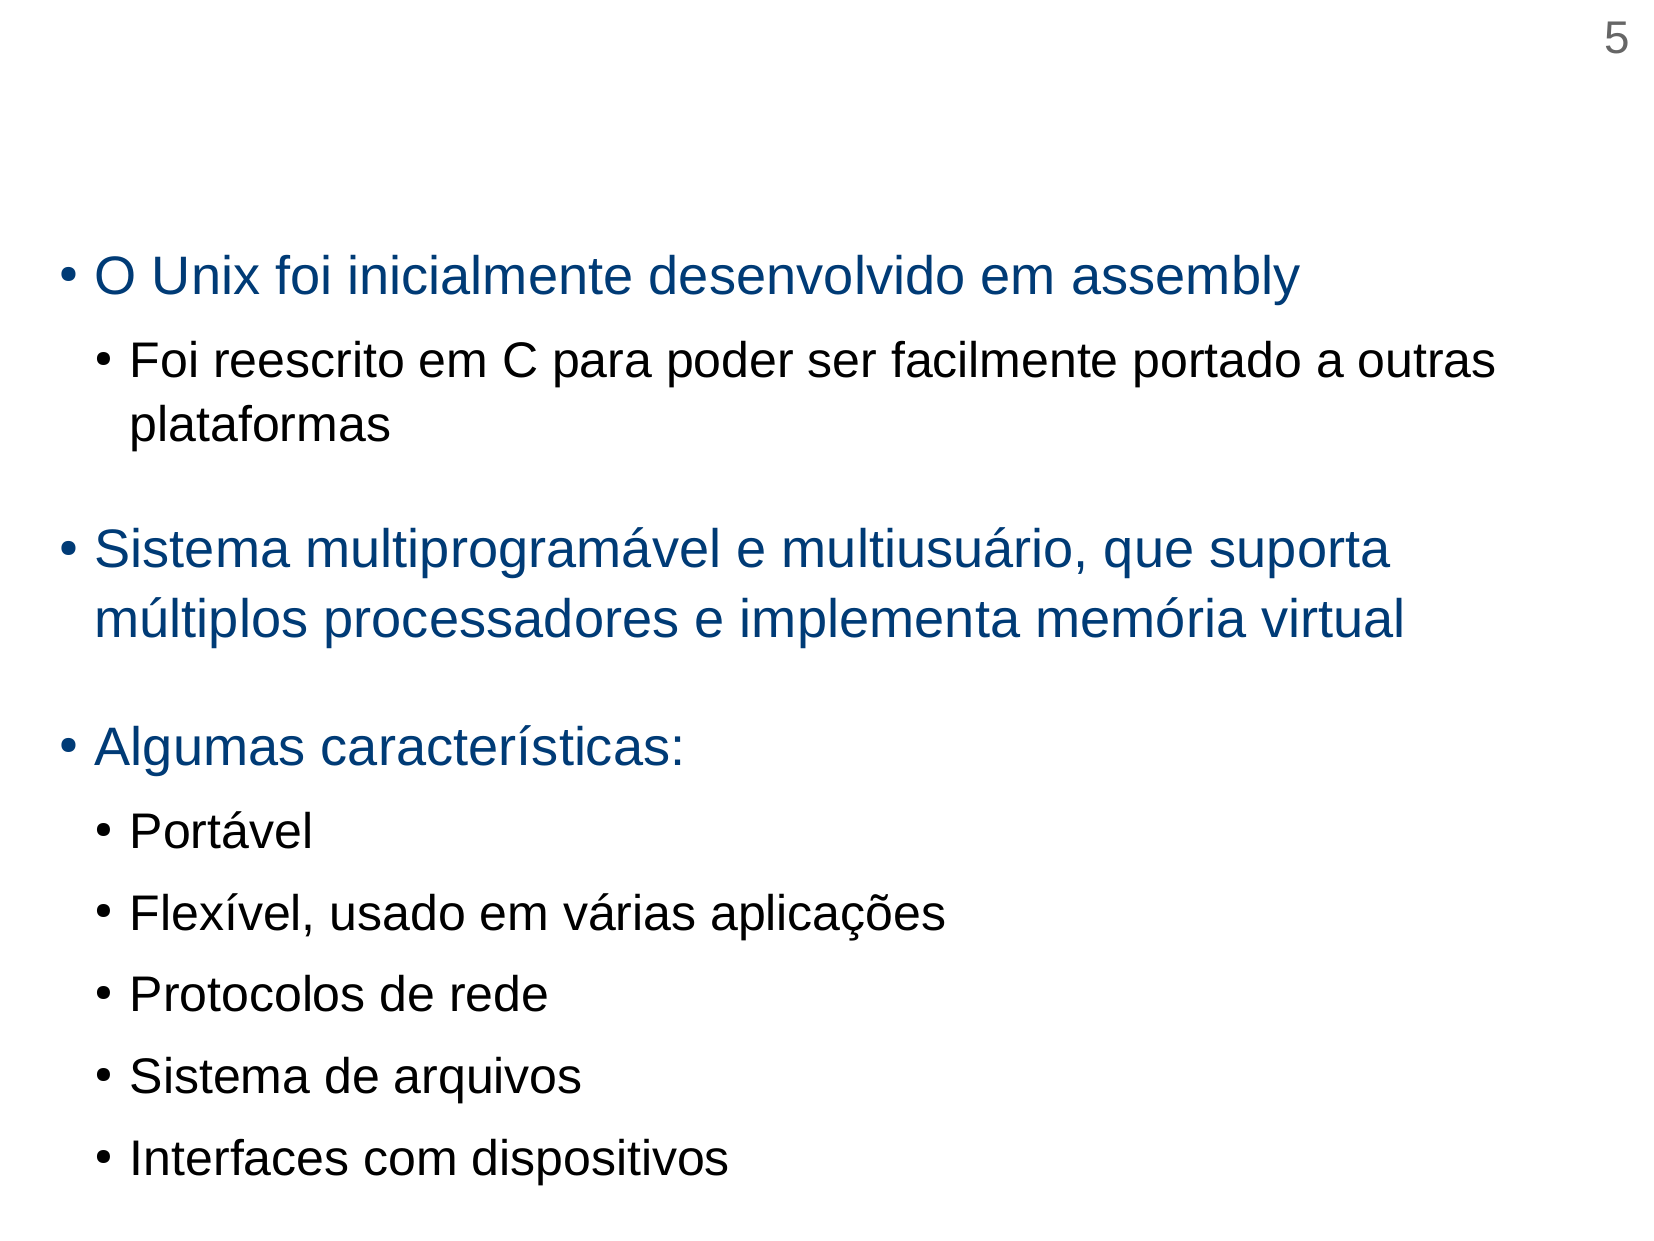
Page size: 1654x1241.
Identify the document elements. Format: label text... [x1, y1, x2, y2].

list O Unix foi inicialmente desenvolvido em assembly Foi reescrito em C para poder ser facilmente portado a outras plataformas Sistema multiprogramável e multiusuário, que suporta múltiplos processadores e implementa memória virtual Algumas características: Portável Flexível, usado em várias aplicações Protocolos de rede Sistema de arquivos Interfaces com dispositivos [59, 236, 1595, 1211]
